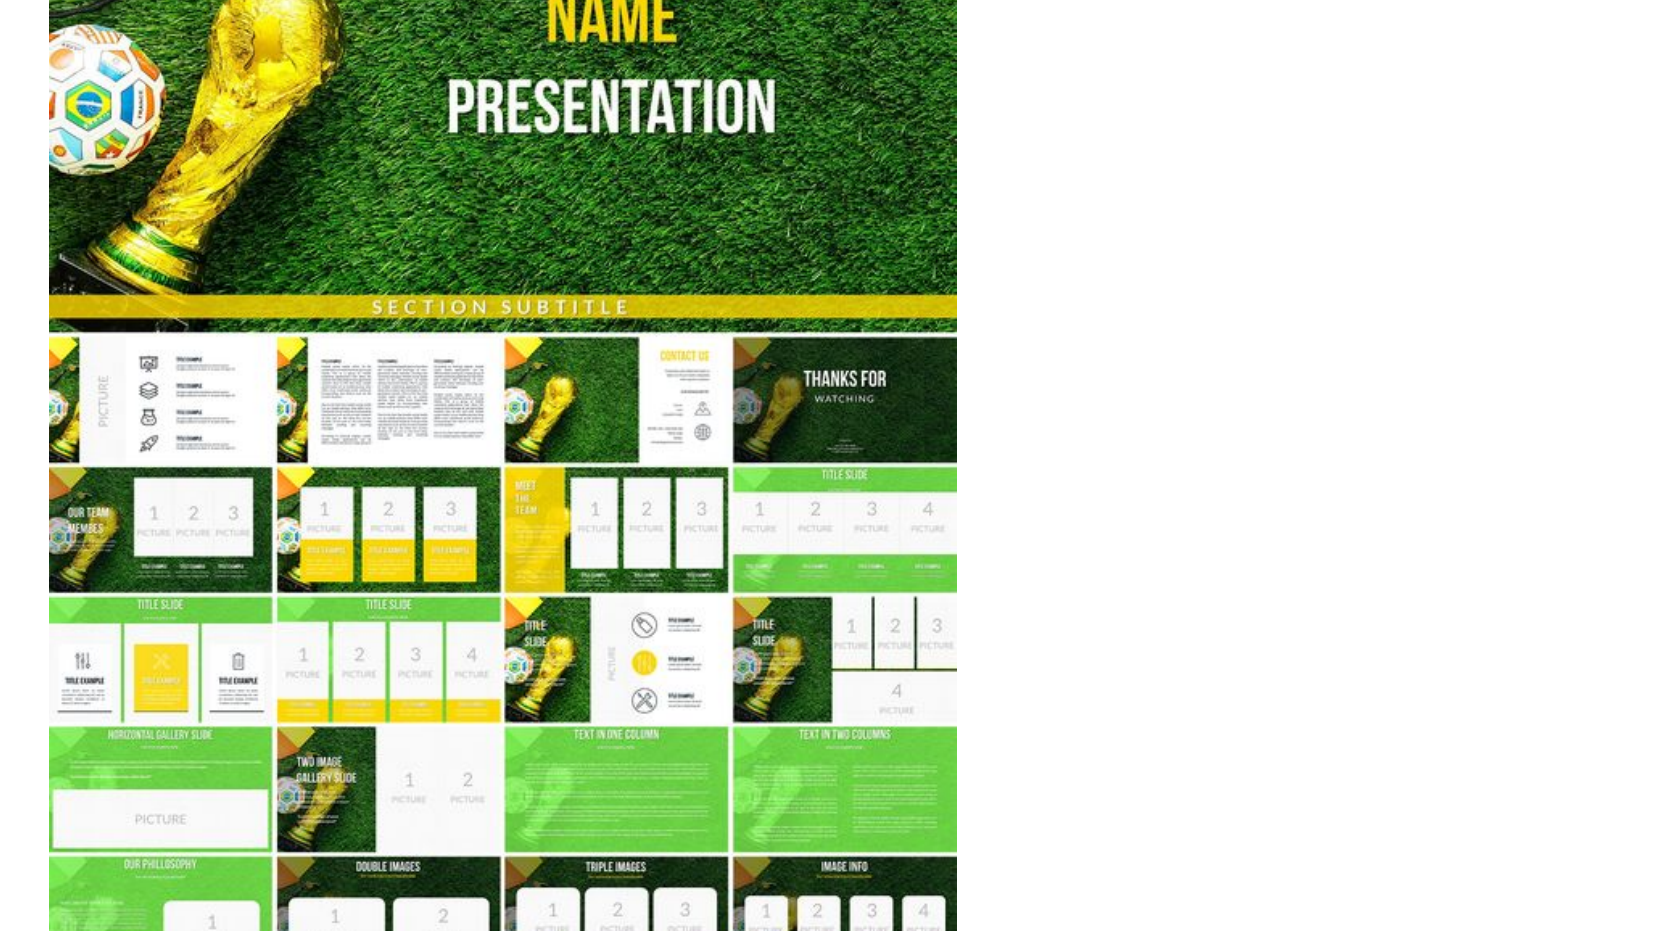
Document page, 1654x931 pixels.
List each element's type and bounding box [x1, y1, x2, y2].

picture [49, 0, 957, 931]
